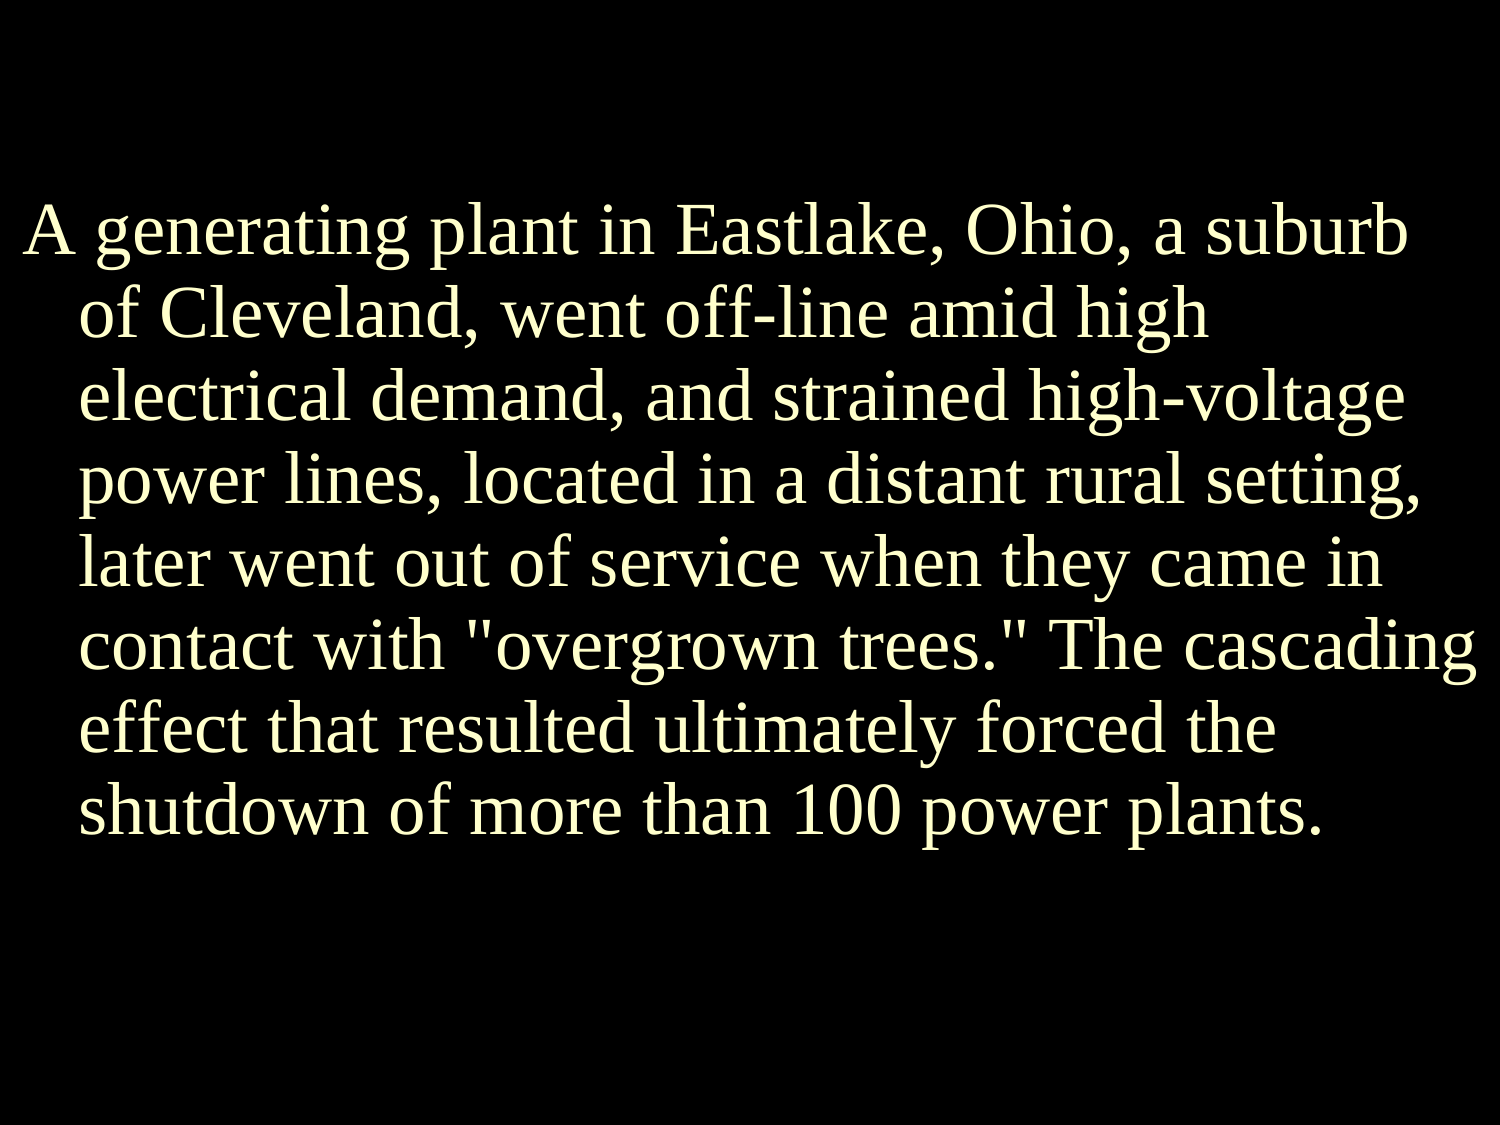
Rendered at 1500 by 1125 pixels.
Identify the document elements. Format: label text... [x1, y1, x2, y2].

list A generating plant in Eastlake, Ohio, a suburb of Cleveland, went off-line amid high electrical demand, and strained high-voltage power lines, located in a distant rural setting, later went out of service when they came in contact with "overgrown trees." The cascading effect that resulted ultimately forced the shutdown of more than 100 power plants. [22, 187, 1482, 1011]
